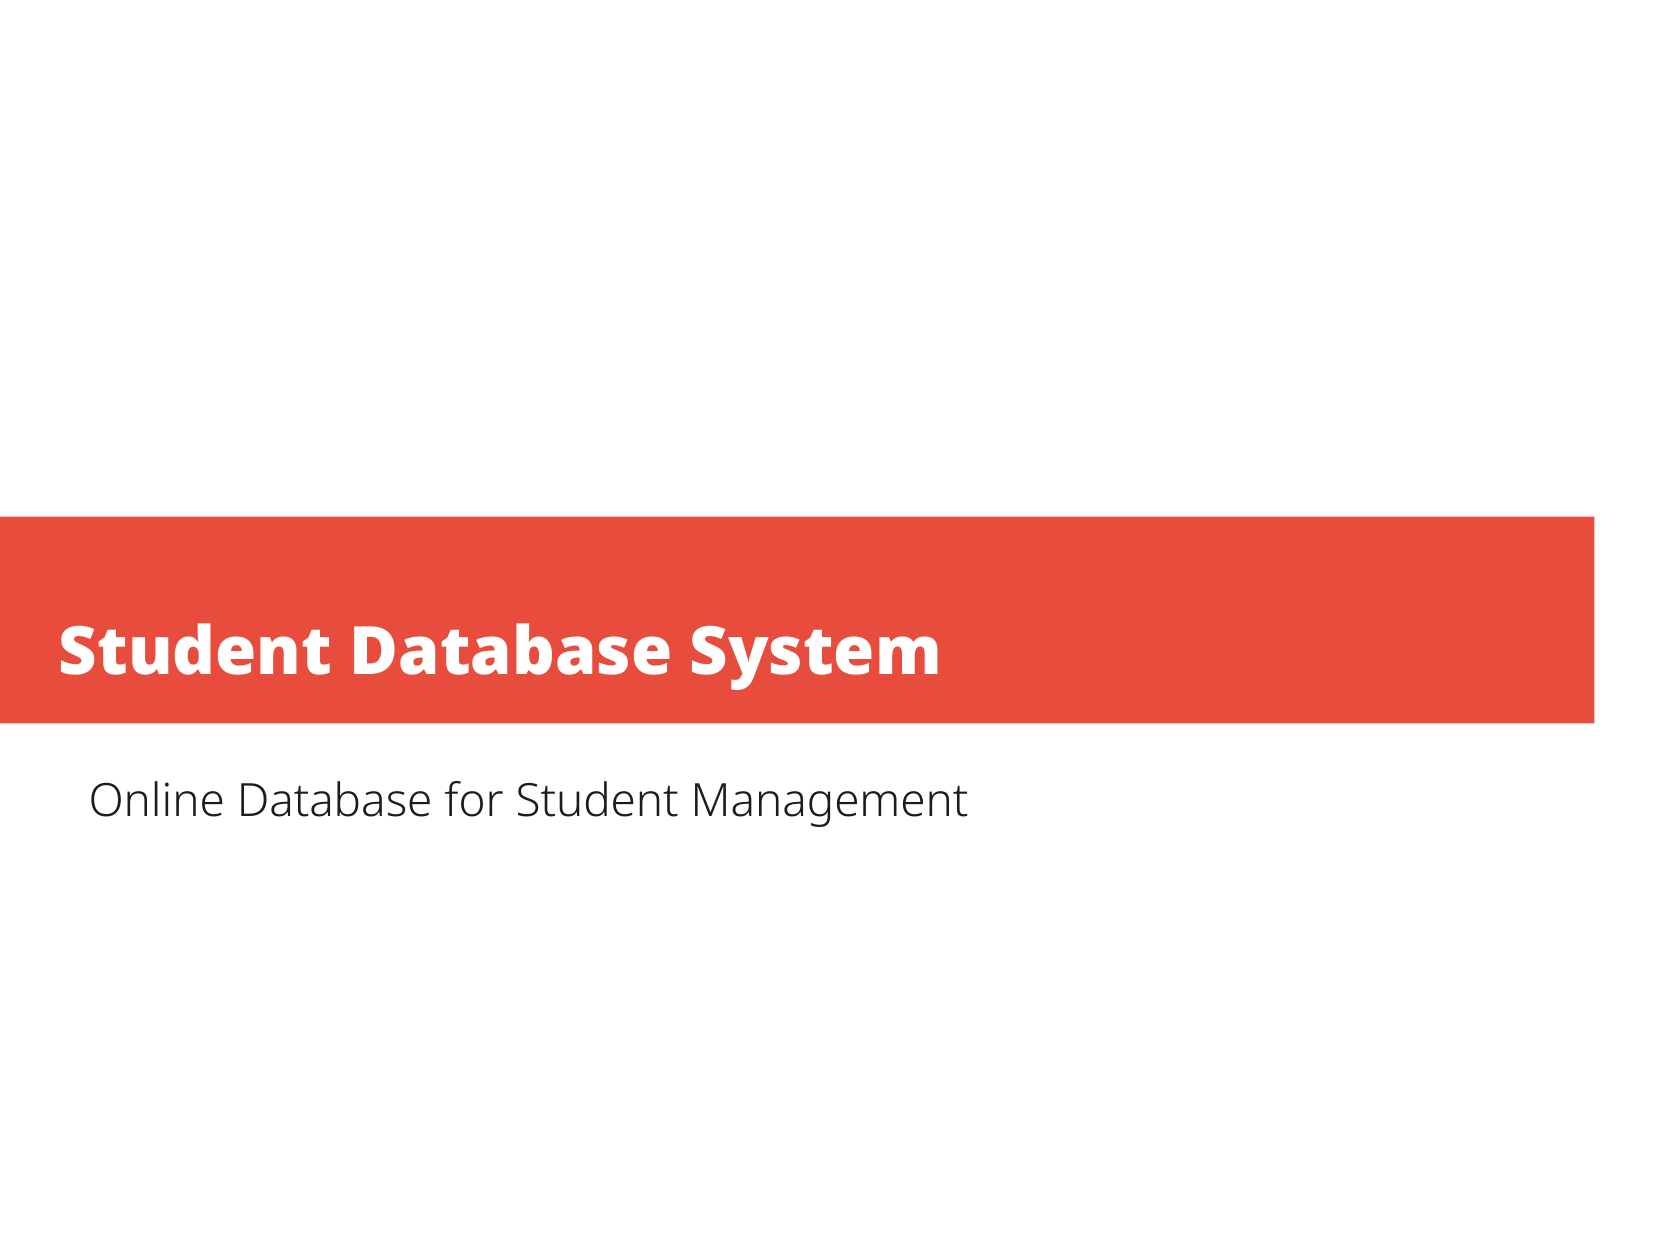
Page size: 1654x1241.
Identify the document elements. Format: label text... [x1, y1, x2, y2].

subtitle Online Database for Student Management [88, 767, 1595, 1182]
title Student Database System [59, 546, 1595, 694]
